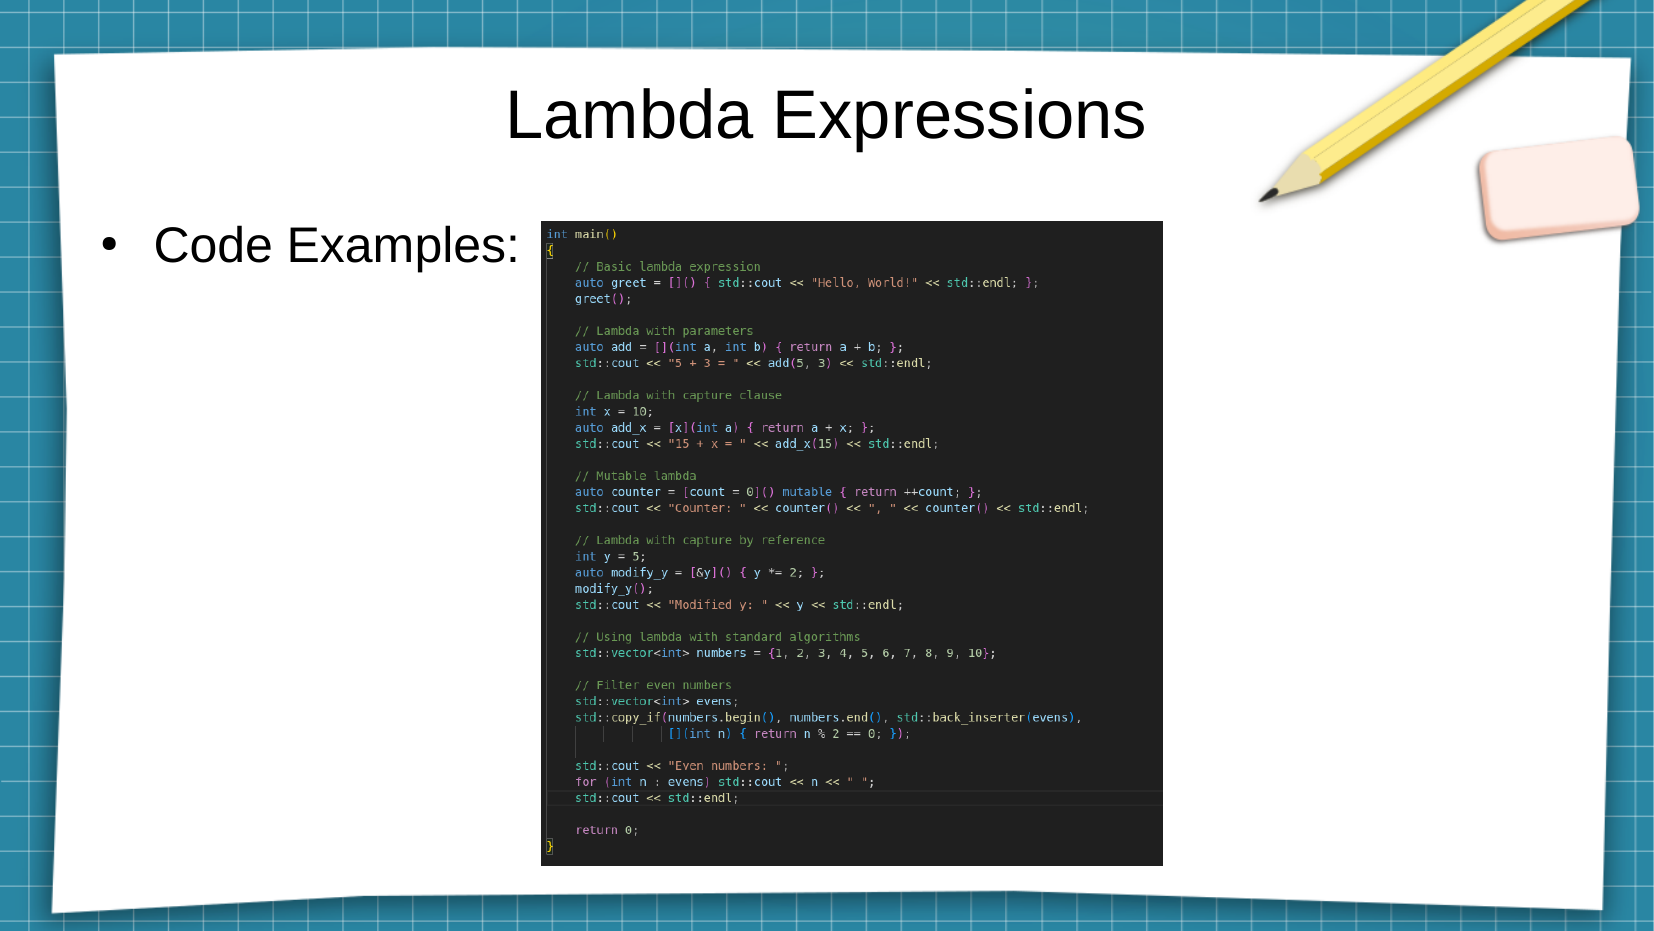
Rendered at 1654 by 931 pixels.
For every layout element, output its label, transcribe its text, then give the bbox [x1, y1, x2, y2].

picture [0, 0, 1654, 931]
list Code Examples: [82, 217, 1571, 758]
title Lambda Expressions [82, 37, 1571, 193]
